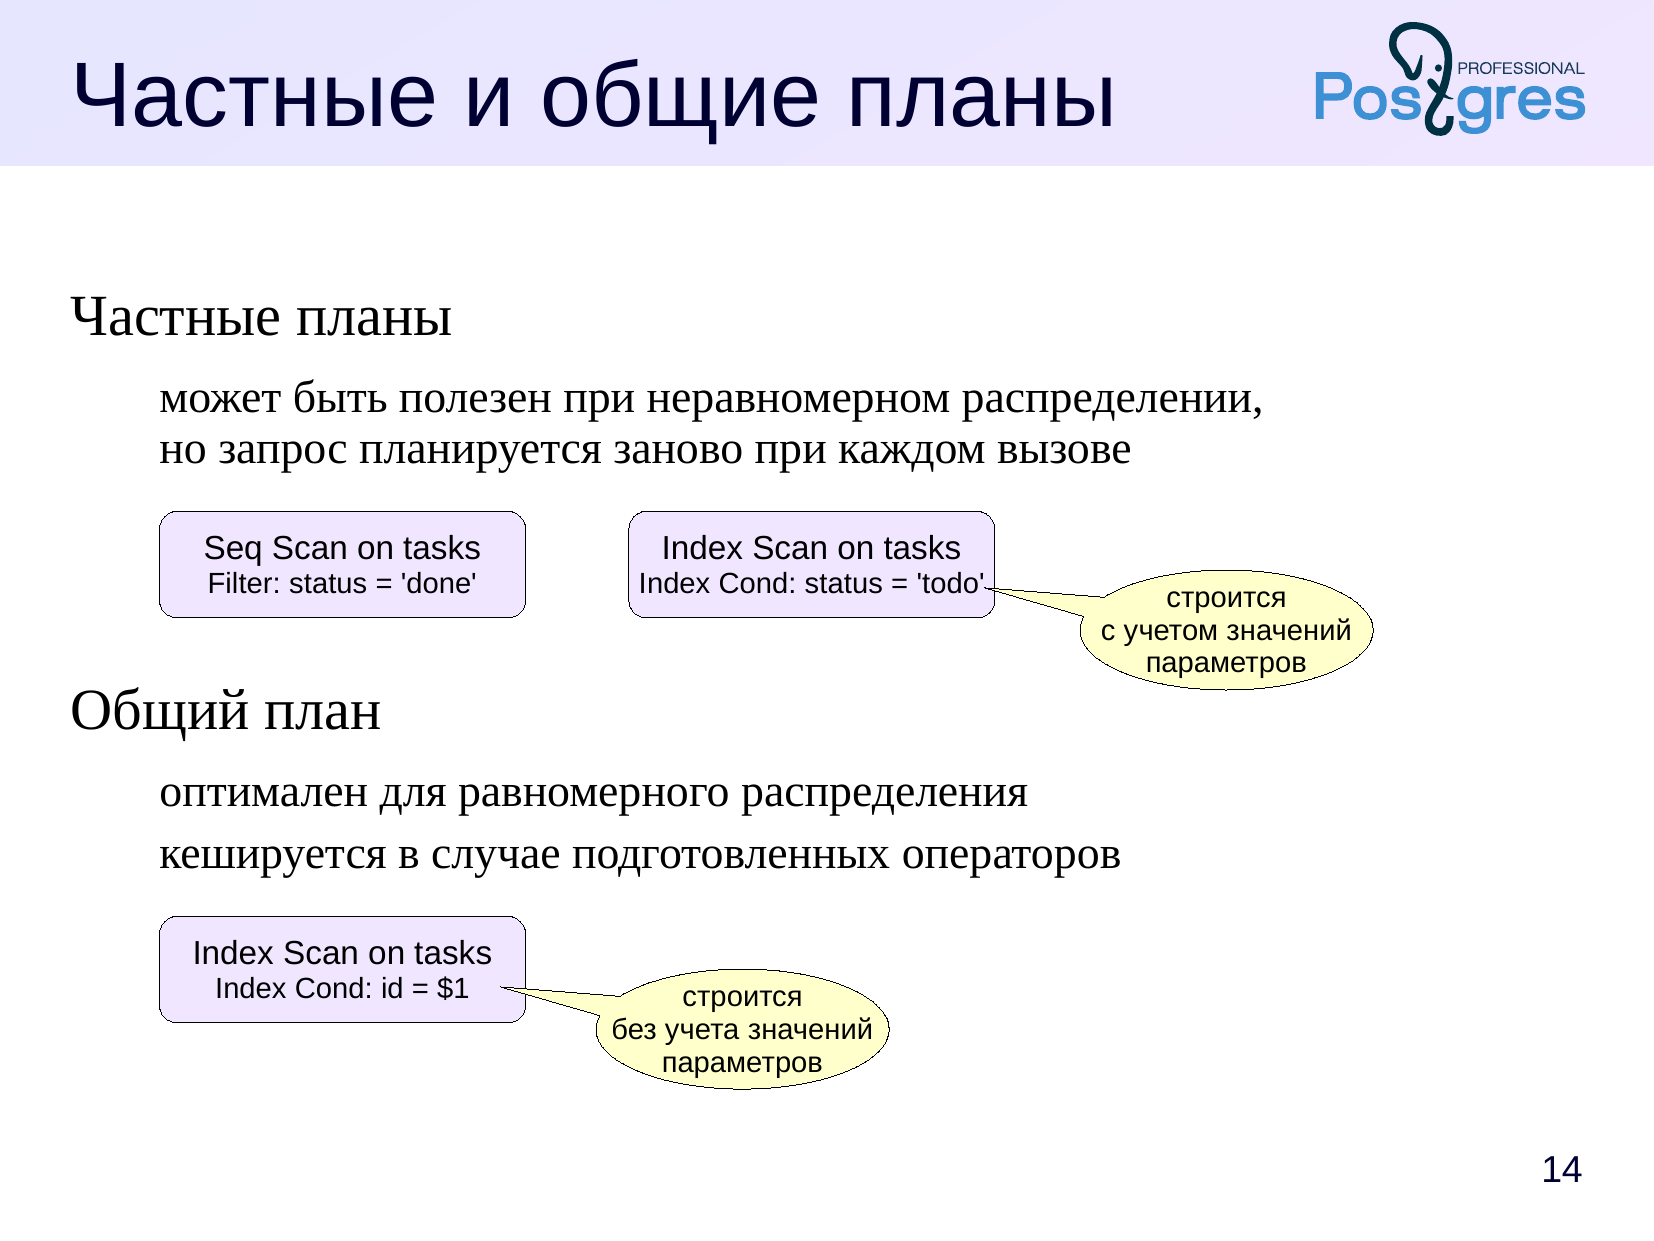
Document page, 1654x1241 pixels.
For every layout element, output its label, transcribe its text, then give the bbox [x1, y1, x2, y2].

text_box Index Scan on tasks Index Cond: status = 'todo' [628, 511, 995, 618]
text_box строится без учета значений параметров [500, 969, 890, 1090]
text_box Seq Scan on tasks Filter: status = 'done' [159, 511, 526, 618]
title Частные и общие планы [70, 43, 1276, 147]
list Частные планы может быть полезен при неравномерном распределении, но запрос планируется заново при каждом вызове Общий план оптимален для равномерного распределения кешируется в случае подготовленных операторов [70, 283, 1583, 1141]
text_box Index Scan on tasks Index Cond: id = $1 [159, 916, 526, 1023]
text_box строится с учетом значений параметров [984, 570, 1374, 691]
